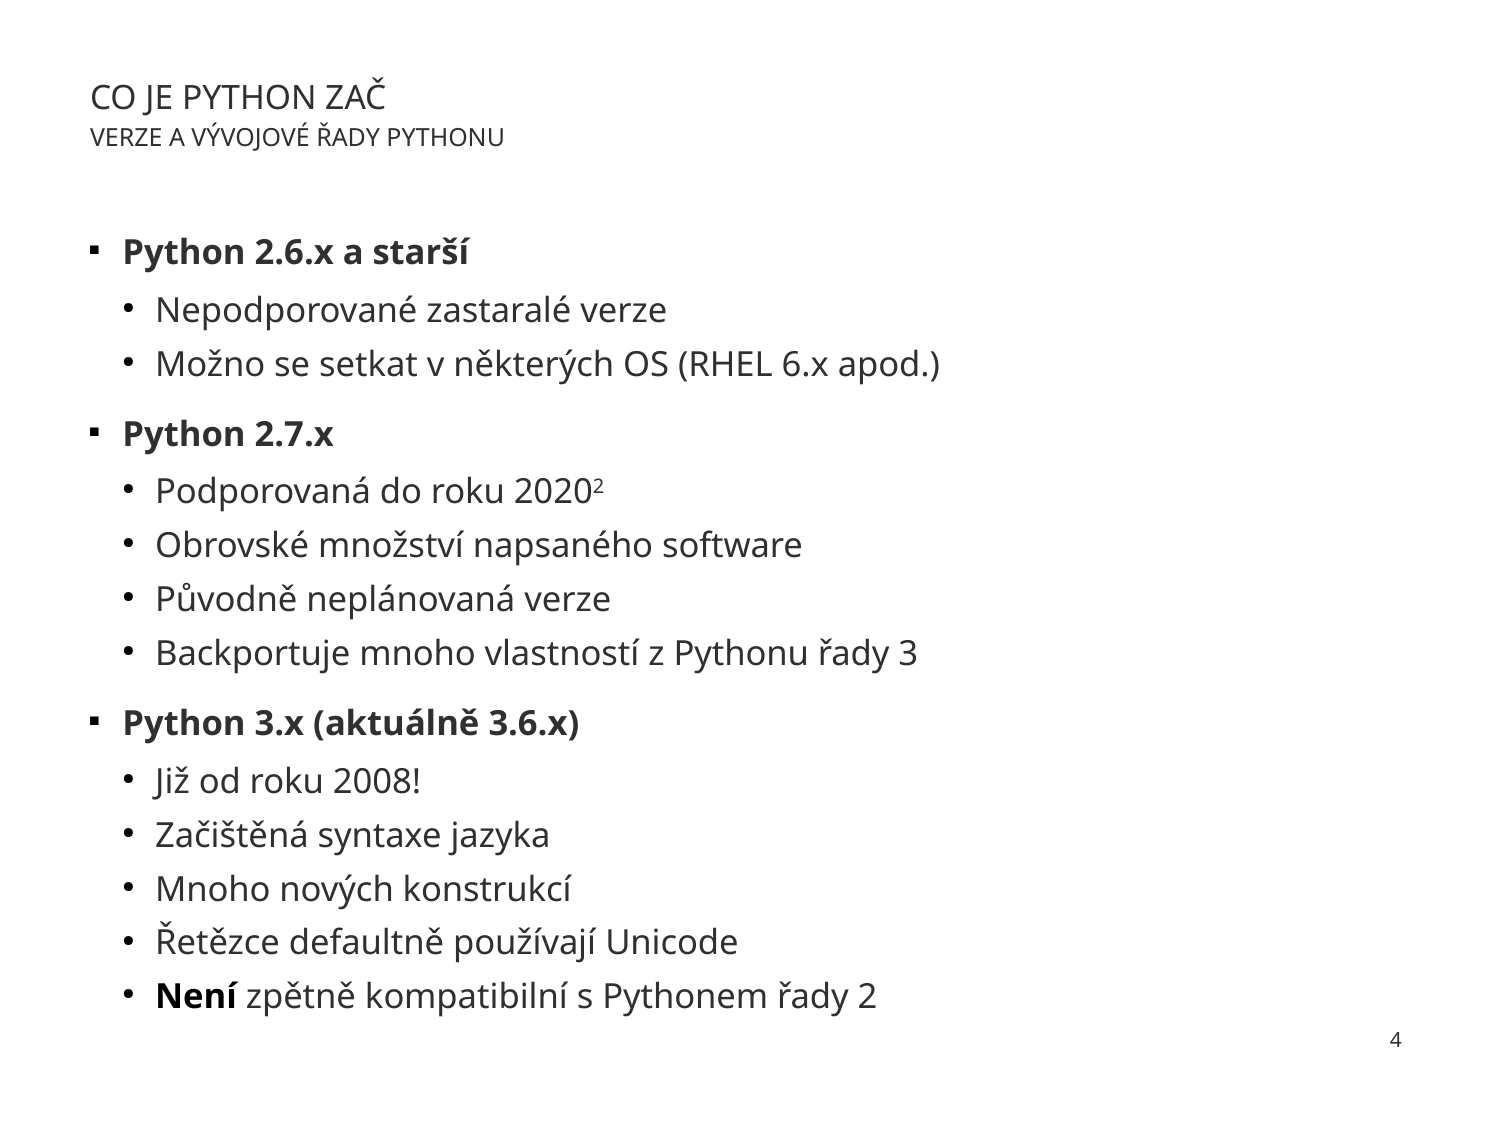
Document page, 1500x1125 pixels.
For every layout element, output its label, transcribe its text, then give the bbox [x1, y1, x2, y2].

slide_number <číslo> [1343, 1010, 1417, 1071]
title Co je python zač Verze a vývojové řady pythonu [75, 66, 1223, 161]
list Python 2.6.x a starší Nepodporované zastaralé verze Možno se setkat v některých OS (RHEL 6.x apod.) Python 2.7.x Podporovaná do roku 20202 Obrovské množství napsaného software Původně neplánovaná verze Backportuje mnoho vlastností z Pythonu řady 3 Python 3.x (aktuálně 3.6.x) Již od roku 2008! Začištěná syntaxe jazyka Mnoho nových konstrukcí Řetězce defaultně používají Unicode Není zpětně kompatibilní s Pythonem řady 2 [75, 219, 1329, 1035]
